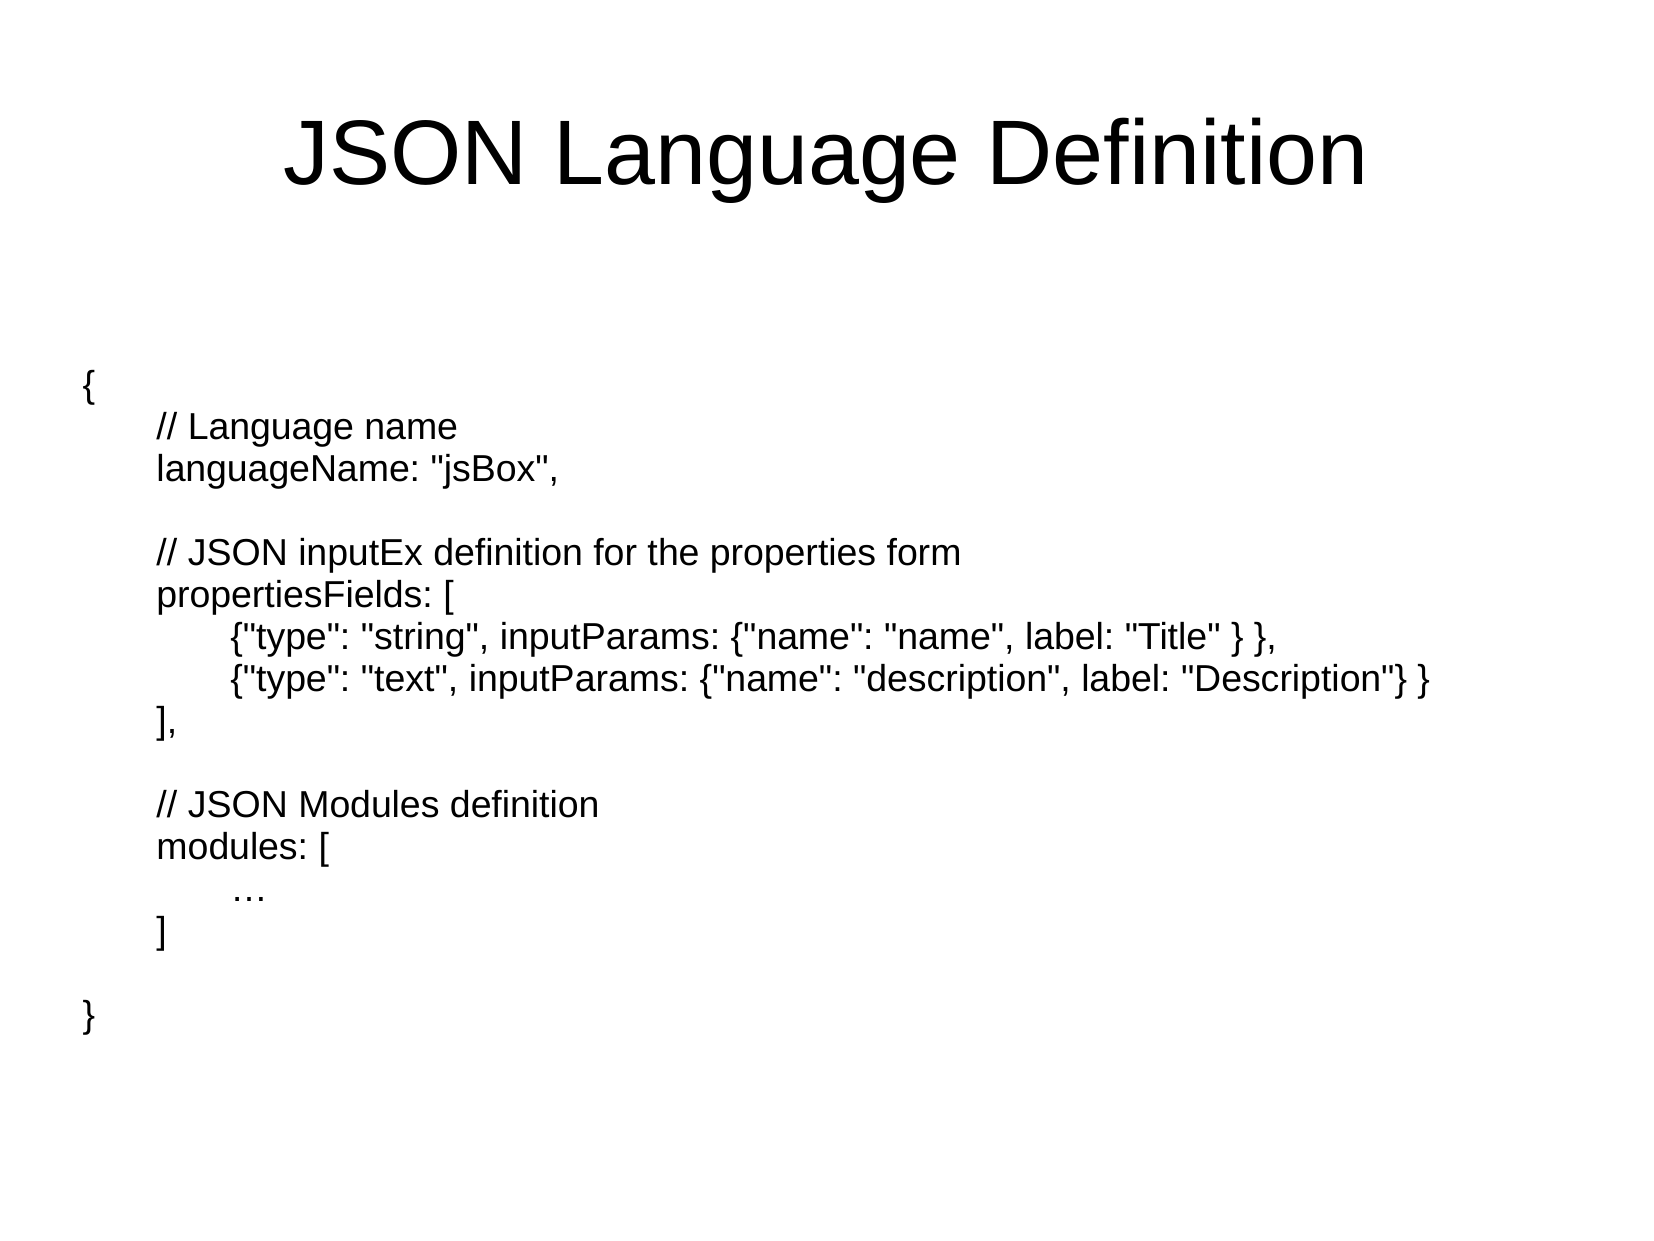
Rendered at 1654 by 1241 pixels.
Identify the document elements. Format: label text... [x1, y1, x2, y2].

title JSON Language Definition [82, 56, 1571, 250]
subtitle { // Language name languageName: "jsBox", // JSON inputEx definition for the properties form propertiesFields: [ {"type": "string", inputParams: {"name": "name", label: "Title" } }, {"type": "text", inputParams: {"name": "description", label: "Description"} } ], // JSON Modules definition modules: [ … ] } [82, 297, 1571, 1102]
